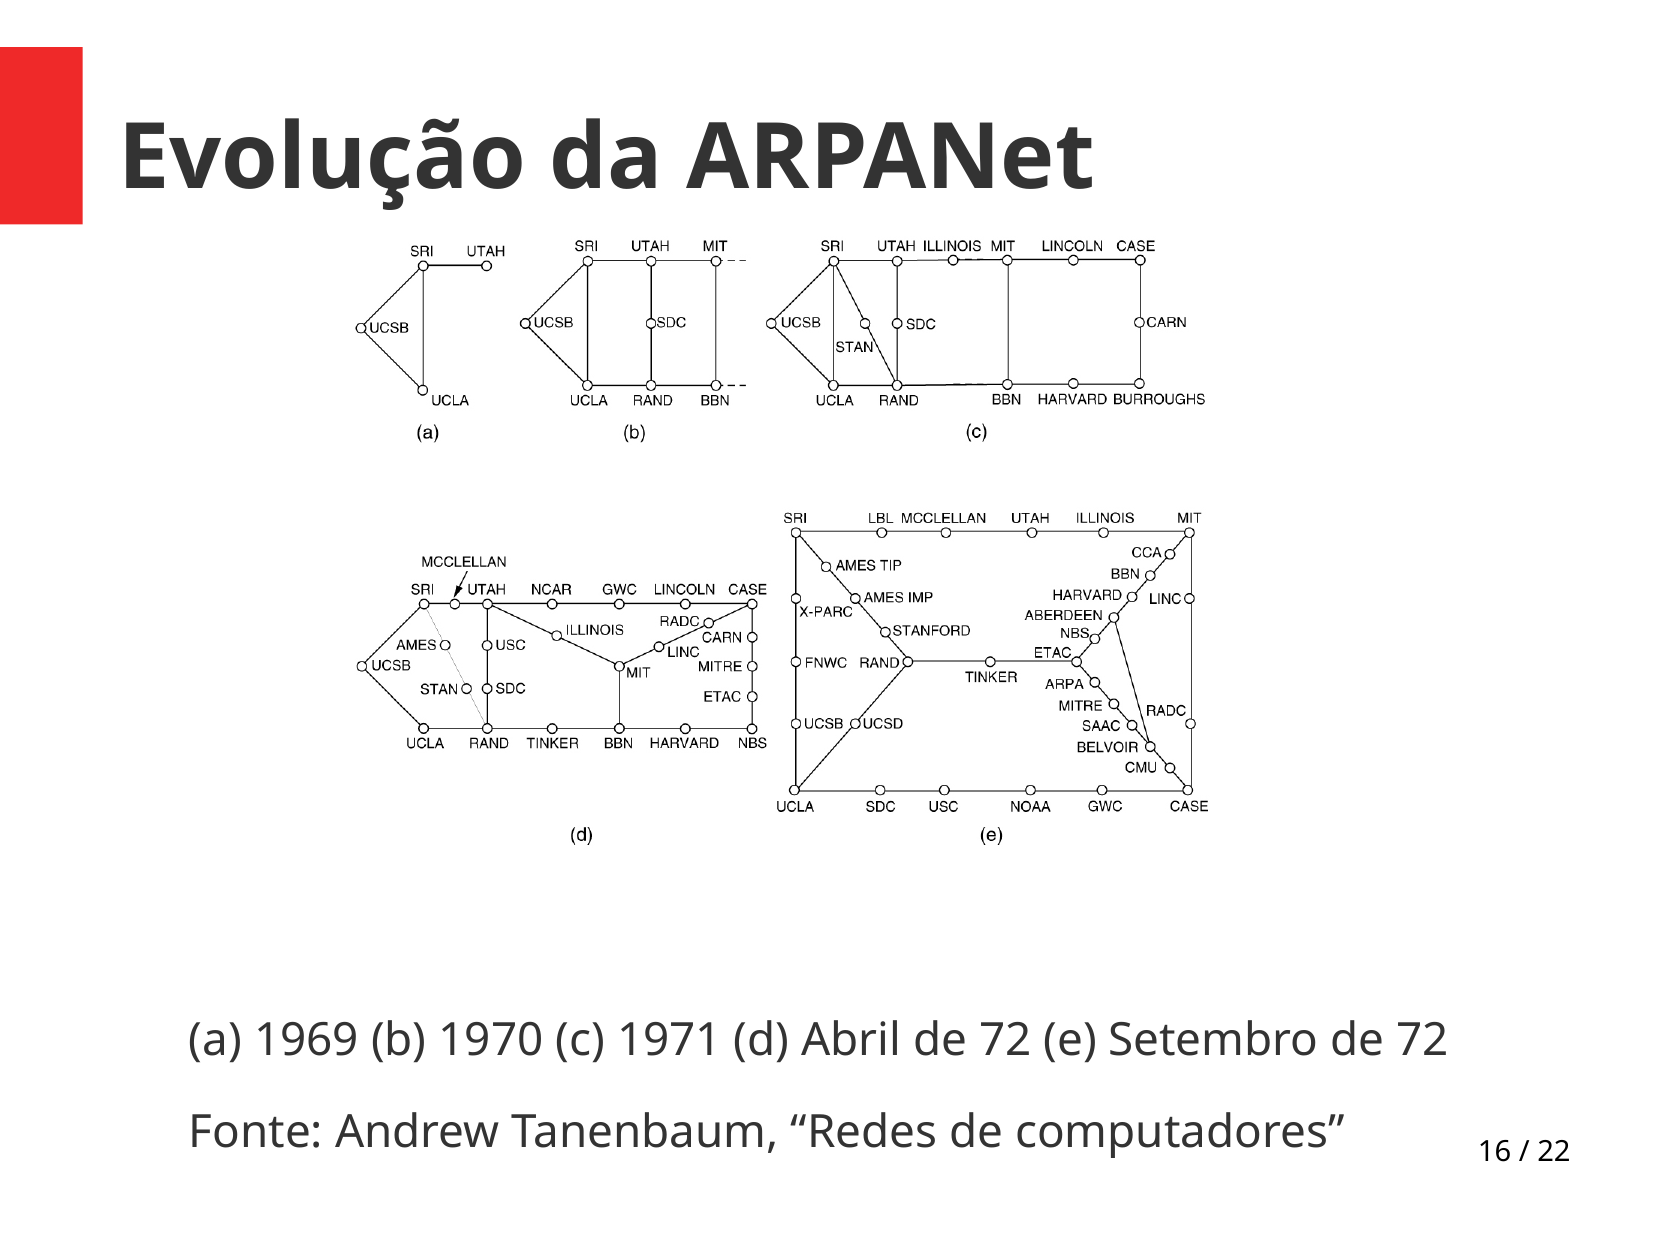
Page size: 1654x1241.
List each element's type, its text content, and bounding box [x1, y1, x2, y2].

list (a) 1969 (b) 1970 (c) 1971 (d) Abril de 72 (e) Setembro de 72 Fonte: Andrew Tanenbaum, “Redes de computadores” [118, 354, 1536, 1074]
title Evolução da ARPANet [118, 49, 1571, 257]
picture [354, 236, 1210, 849]
